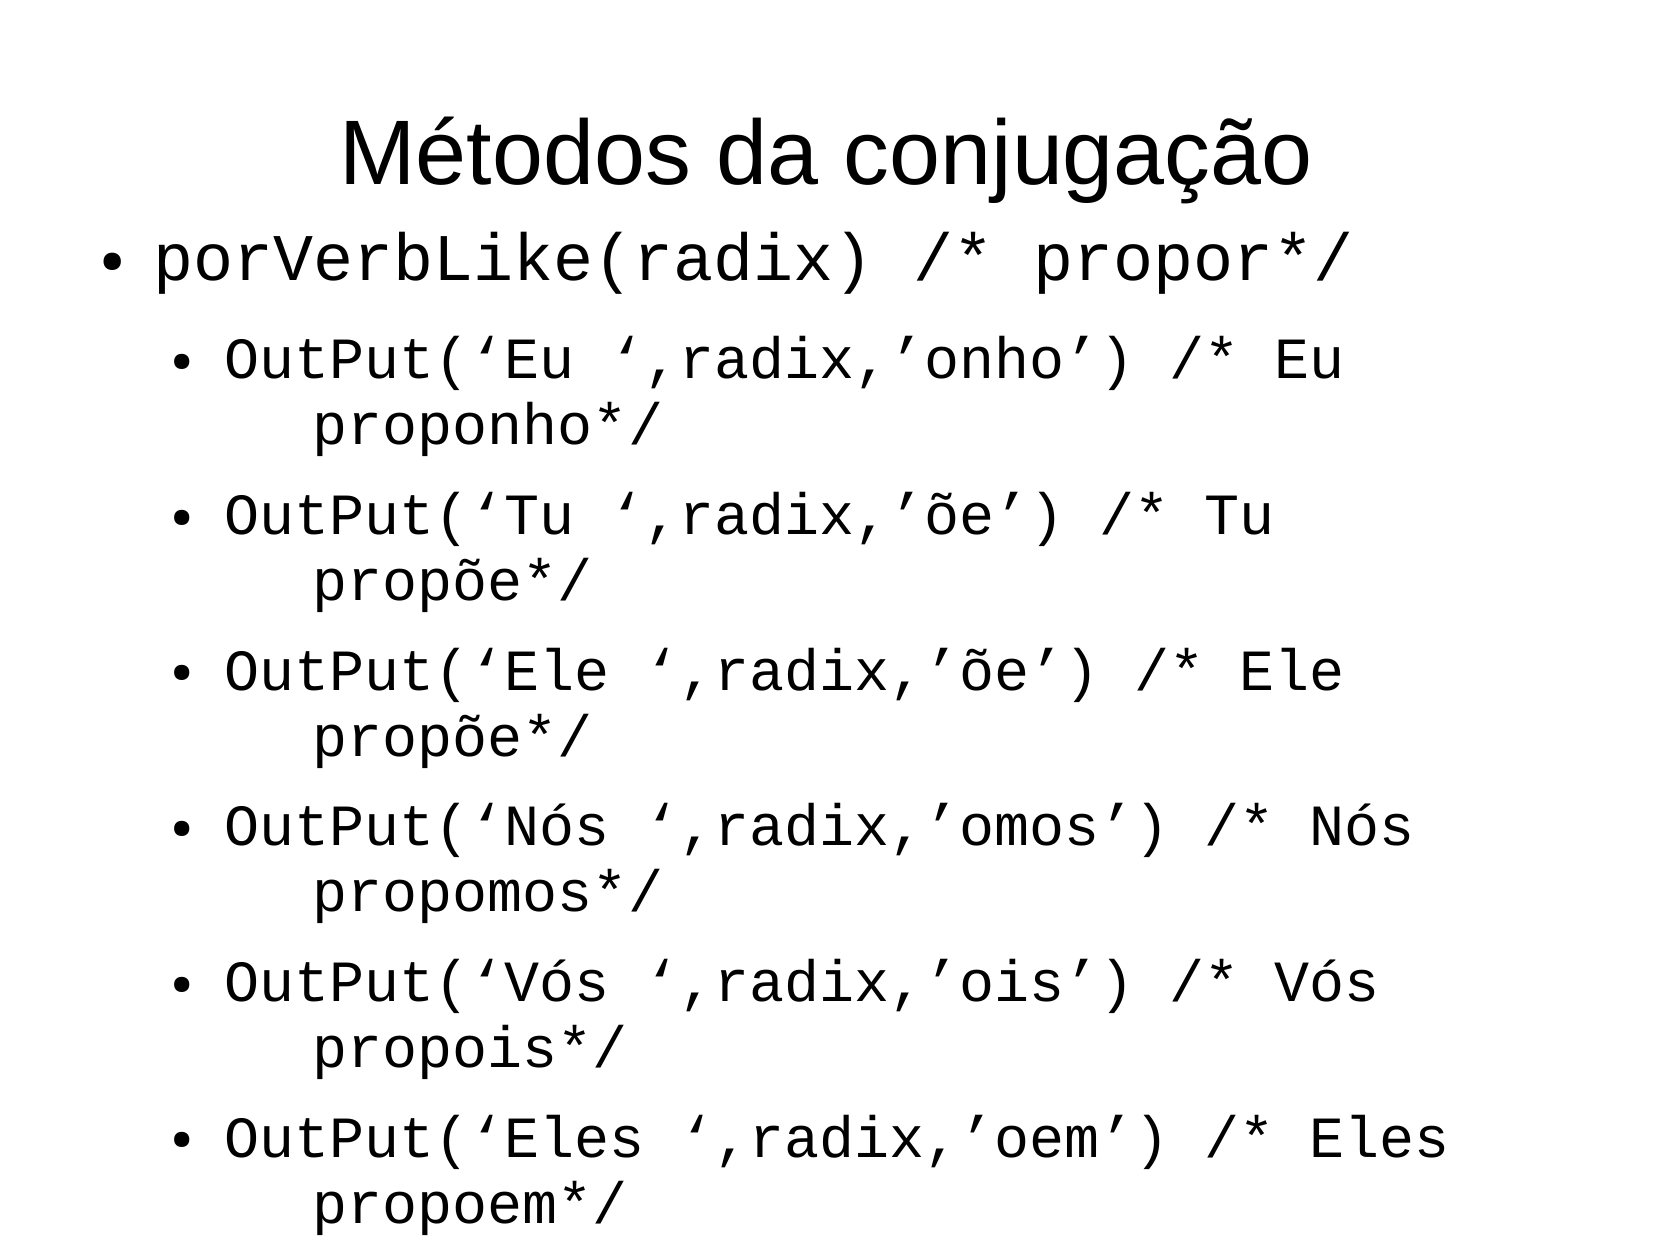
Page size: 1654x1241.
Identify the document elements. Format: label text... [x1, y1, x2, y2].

list porVerbLike(radix) /* propor*/ OutPut(‘Eu ‘,radix,’onho’) /* Eu proponho*/ OutPut(‘Tu ‘,radix,’õe’) /* Tu propõe*/ OutPut(‘Ele ‘,radix,’õe’) /* Ele propõe*/ OutPut(‘Nós ‘,radix,’omos’) /* Nós propomos*/ OutPut(‘Vós ‘,radix,’ois’) /* Vós propois*/ OutPut(‘Eles ‘,radix,’oem’) /* Eles propoem*/ [82, 225, 1571, 1202]
title Métodos da conjugação [82, 49, 1571, 225]
